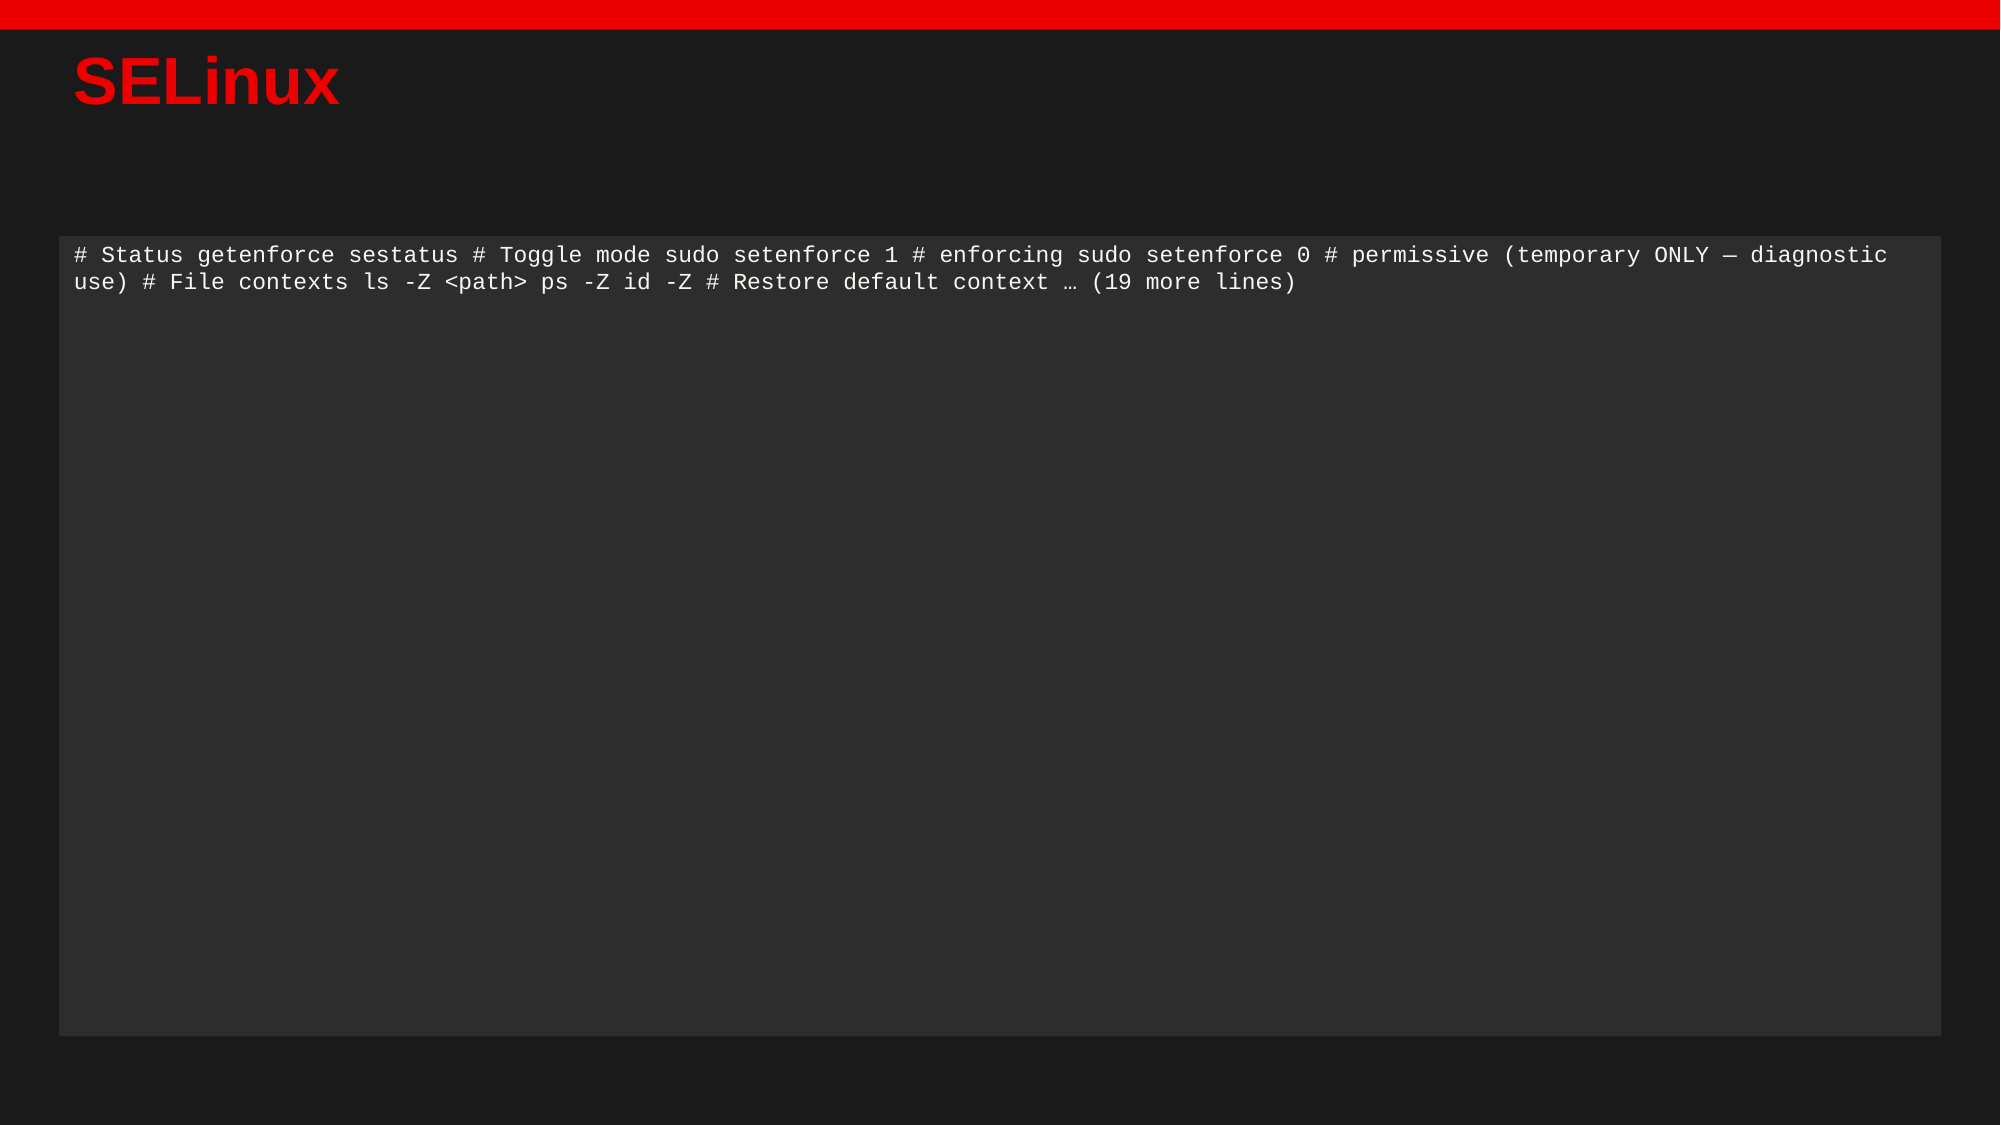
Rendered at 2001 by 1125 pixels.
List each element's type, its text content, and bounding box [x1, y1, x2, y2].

text_box [0, 0, 2001, 30]
text_box # Status getenforce sestatus # Toggle mode sudo setenforce 1 # enforcing sudo setenforce 0 # permissive (temporary ONLY — diagnostic use) # File contexts ls -Z <path> ps -Z id -Z # Restore default context … (19 more lines) [59, 236, 1942, 1037]
text_box SELinux [59, 36, 1942, 208]
